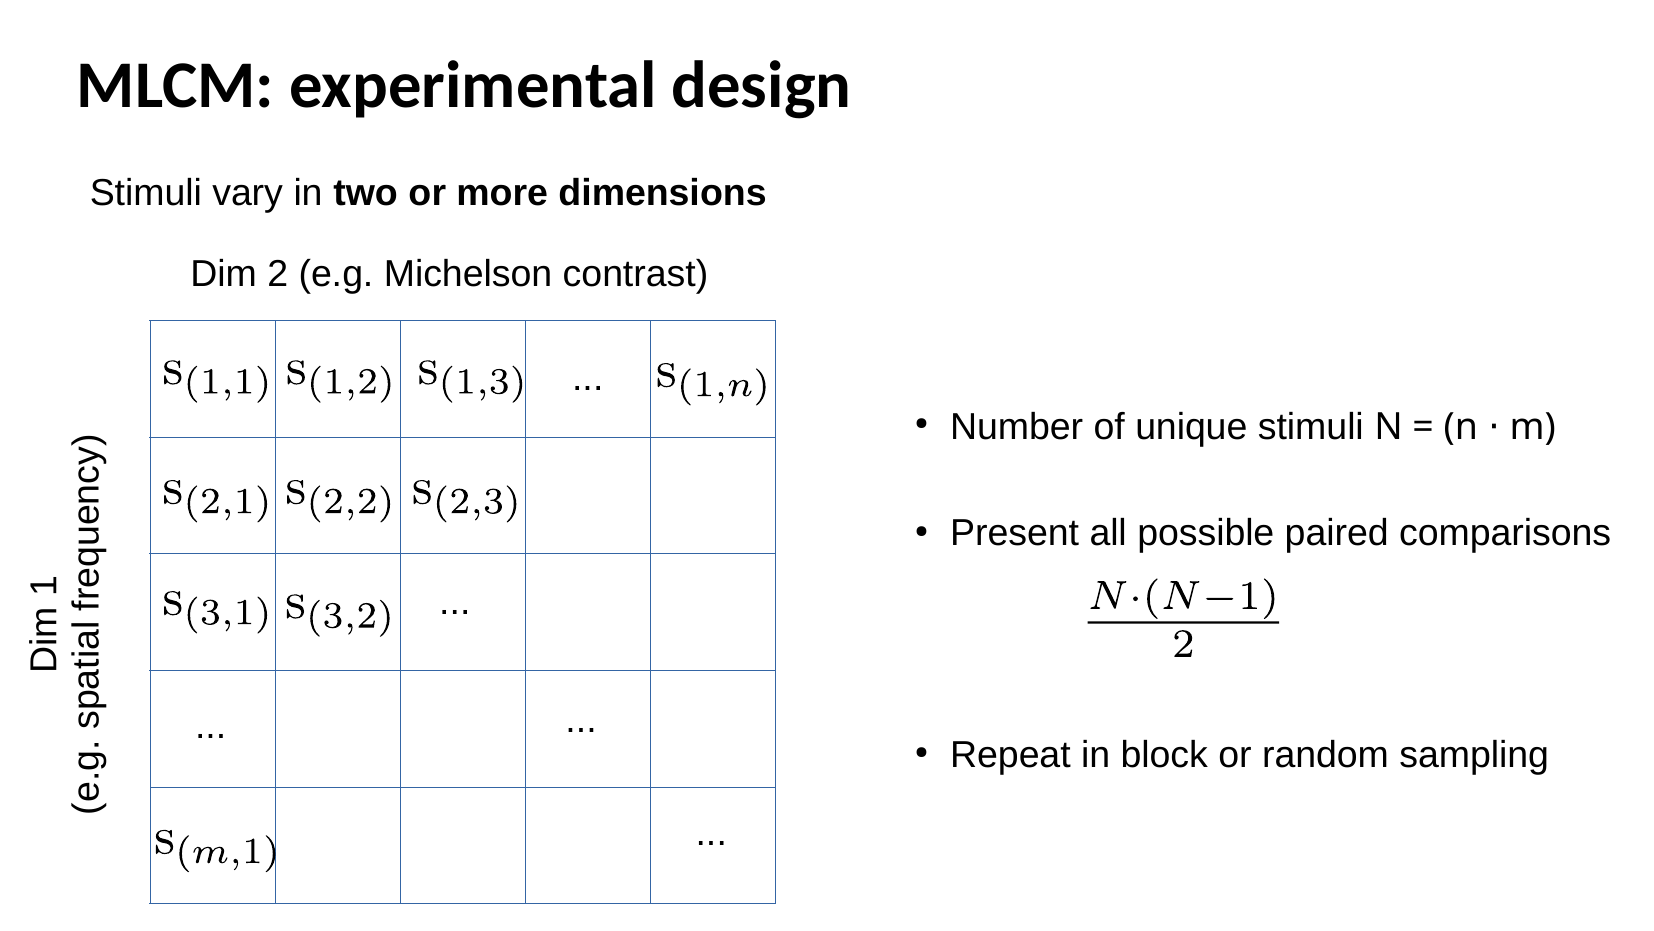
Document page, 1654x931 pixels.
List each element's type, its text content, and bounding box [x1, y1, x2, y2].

text_box [419, 360, 523, 403]
text_box ... [680, 804, 794, 875]
text_box [670, 363, 766, 406]
text_box [287, 480, 391, 523]
text_box [164, 480, 268, 523]
text_box [286, 594, 390, 637]
text_box Dim 2 (e.g. Michelson contrast) [175, 244, 739, 320]
text_box Number of unique stimuli N = (n ⋅ m) [900, 391, 1613, 458]
text_box [164, 591, 268, 634]
text_box ... [550, 691, 664, 762]
text_box ... [557, 349, 670, 420]
text_box Stimuli vary in two or more dimensions [75, 163, 826, 239]
text_box [413, 480, 517, 523]
text_box Repeat in block or random sampling [900, 725, 1654, 825]
text_box ... [424, 573, 537, 644]
text_box [155, 829, 276, 873]
text_box [1087, 578, 1280, 657]
text_box [287, 360, 391, 403]
text_box ... [180, 697, 293, 768]
text_box [164, 360, 268, 403]
text_box Present all possible paired comparisons [900, 504, 1654, 604]
title MLCM: experimental design [76, 13, 1565, 169]
text_box Dim 1 (e.g. spatial frequency) [15, 343, 114, 906]
